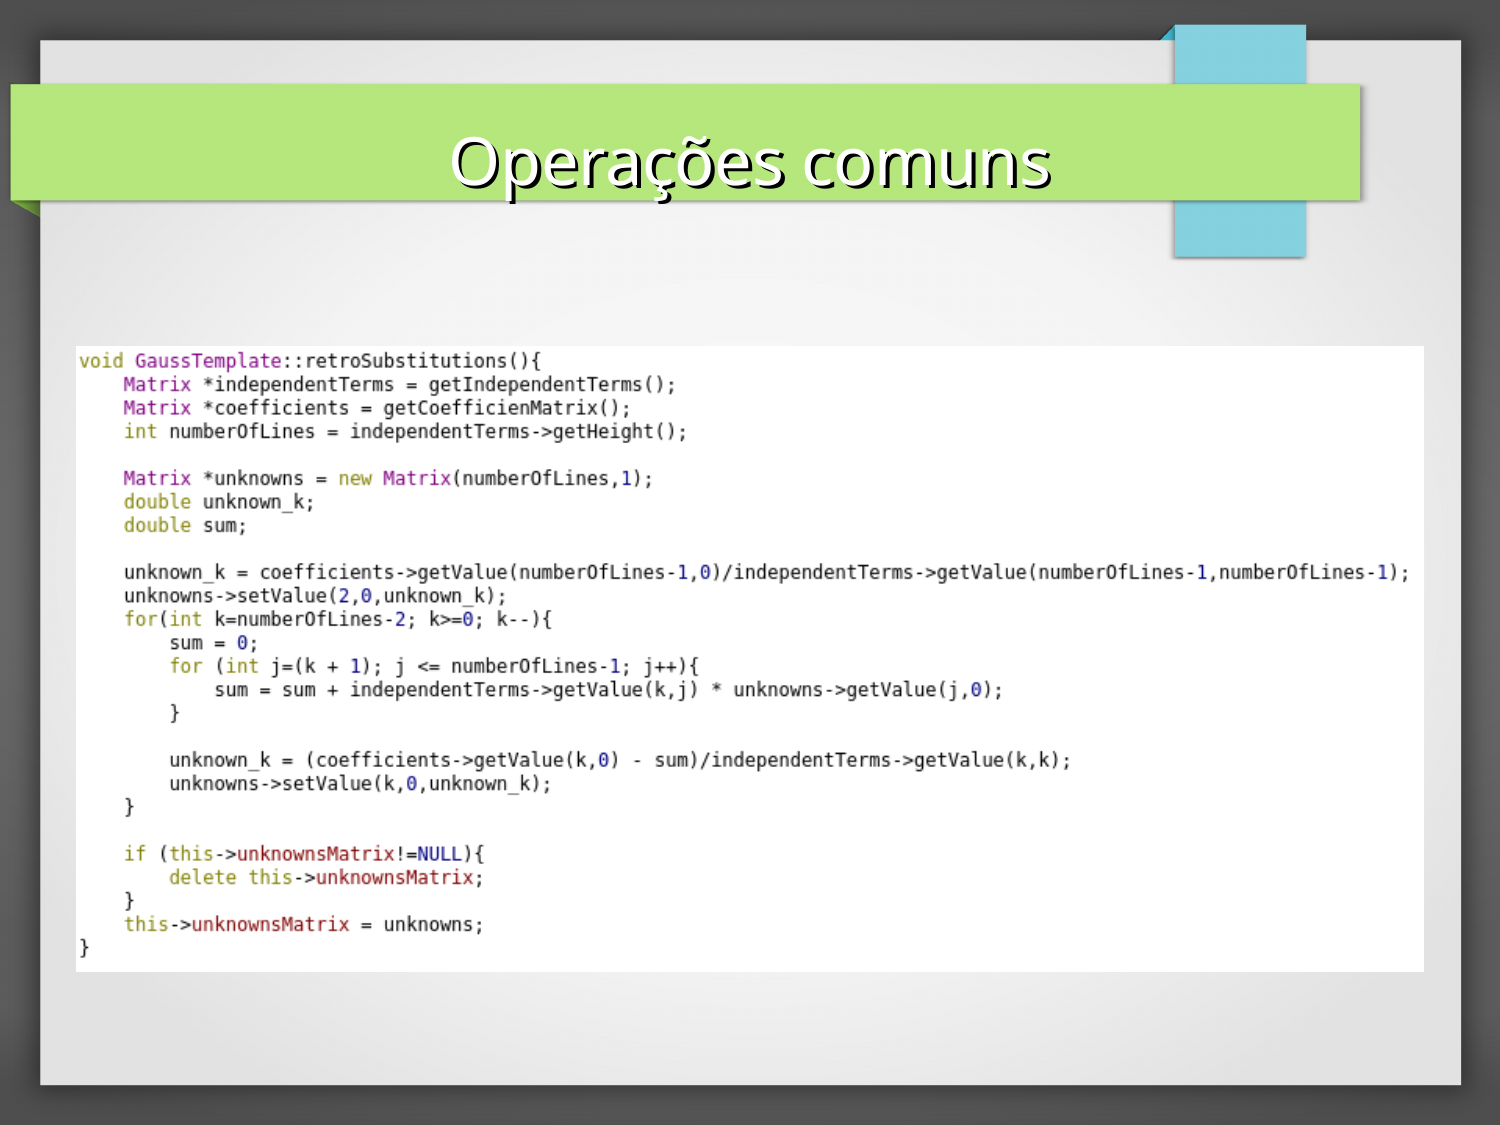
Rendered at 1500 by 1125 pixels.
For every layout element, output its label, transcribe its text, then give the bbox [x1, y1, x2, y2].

picture [0, 0, 1500, 1125]
title Operações comuns [75, 55, 1425, 261]
